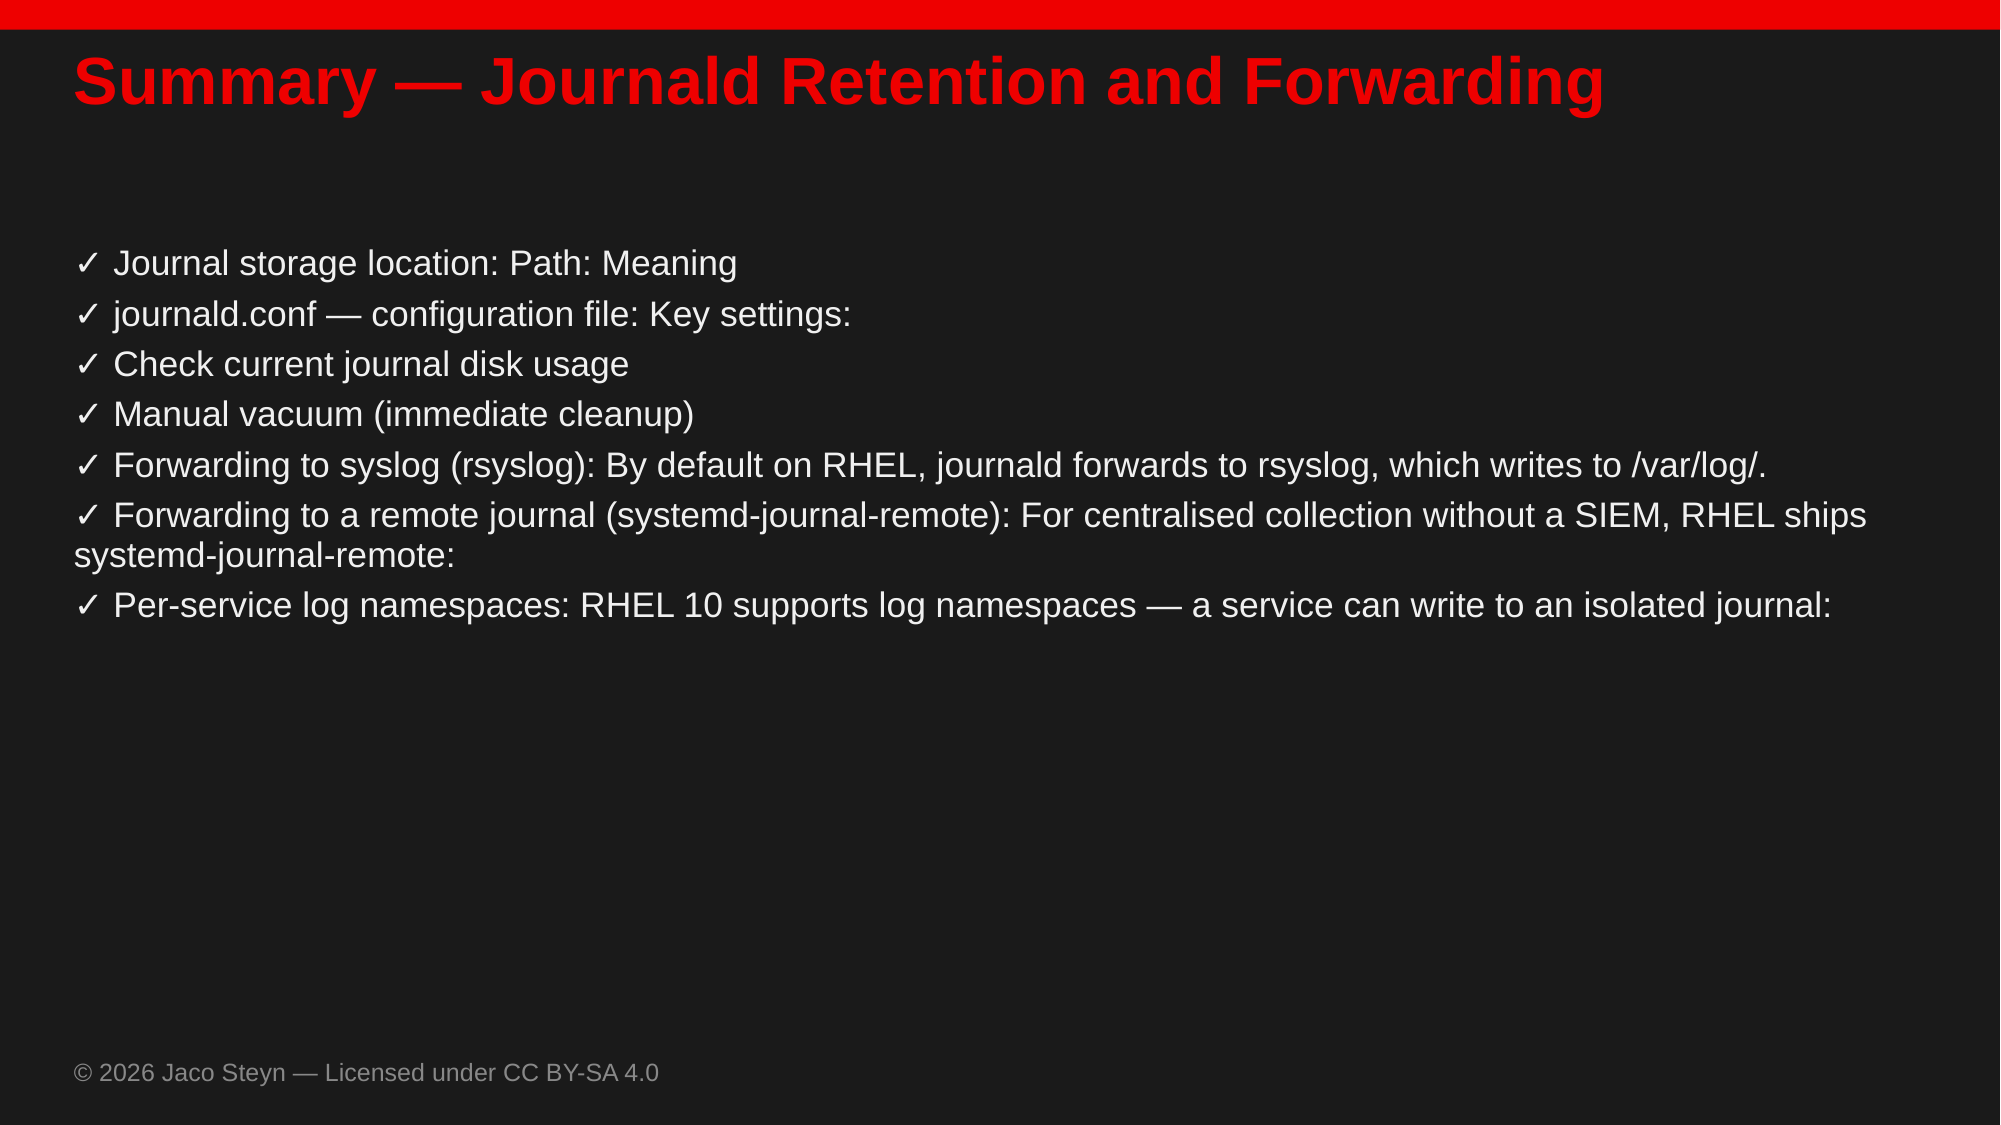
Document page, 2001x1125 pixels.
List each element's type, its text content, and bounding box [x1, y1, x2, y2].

text_box ✓ Journal storage location: Path: Meaning ✓ journald.conf — configuration file: Key settings: ✓ Check current journal disk usage ✓ Manual vacuum (immediate cleanup) ✓ Forwarding to syslog (rsyslog): By default on RHEL, journald forwards to rsyslog, which writes to /var/log/. ✓ Forwarding to a remote journal (systemd-journal-remote): For centralised collection without a SIEM, RHEL ships systemd-journal-remote: ✓ Per-service log namespaces: RHEL 10 supports log namespaces — a service can write to an isolated journal: [59, 236, 1942, 1037]
text_box Summary — Journald Retention and Forwarding [59, 36, 1942, 208]
text_box [0, 0, 2001, 30]
text_box © 2026 Jaco Steyn — Licensed under CC BY-SA 4.0 [59, 1051, 1942, 1093]
